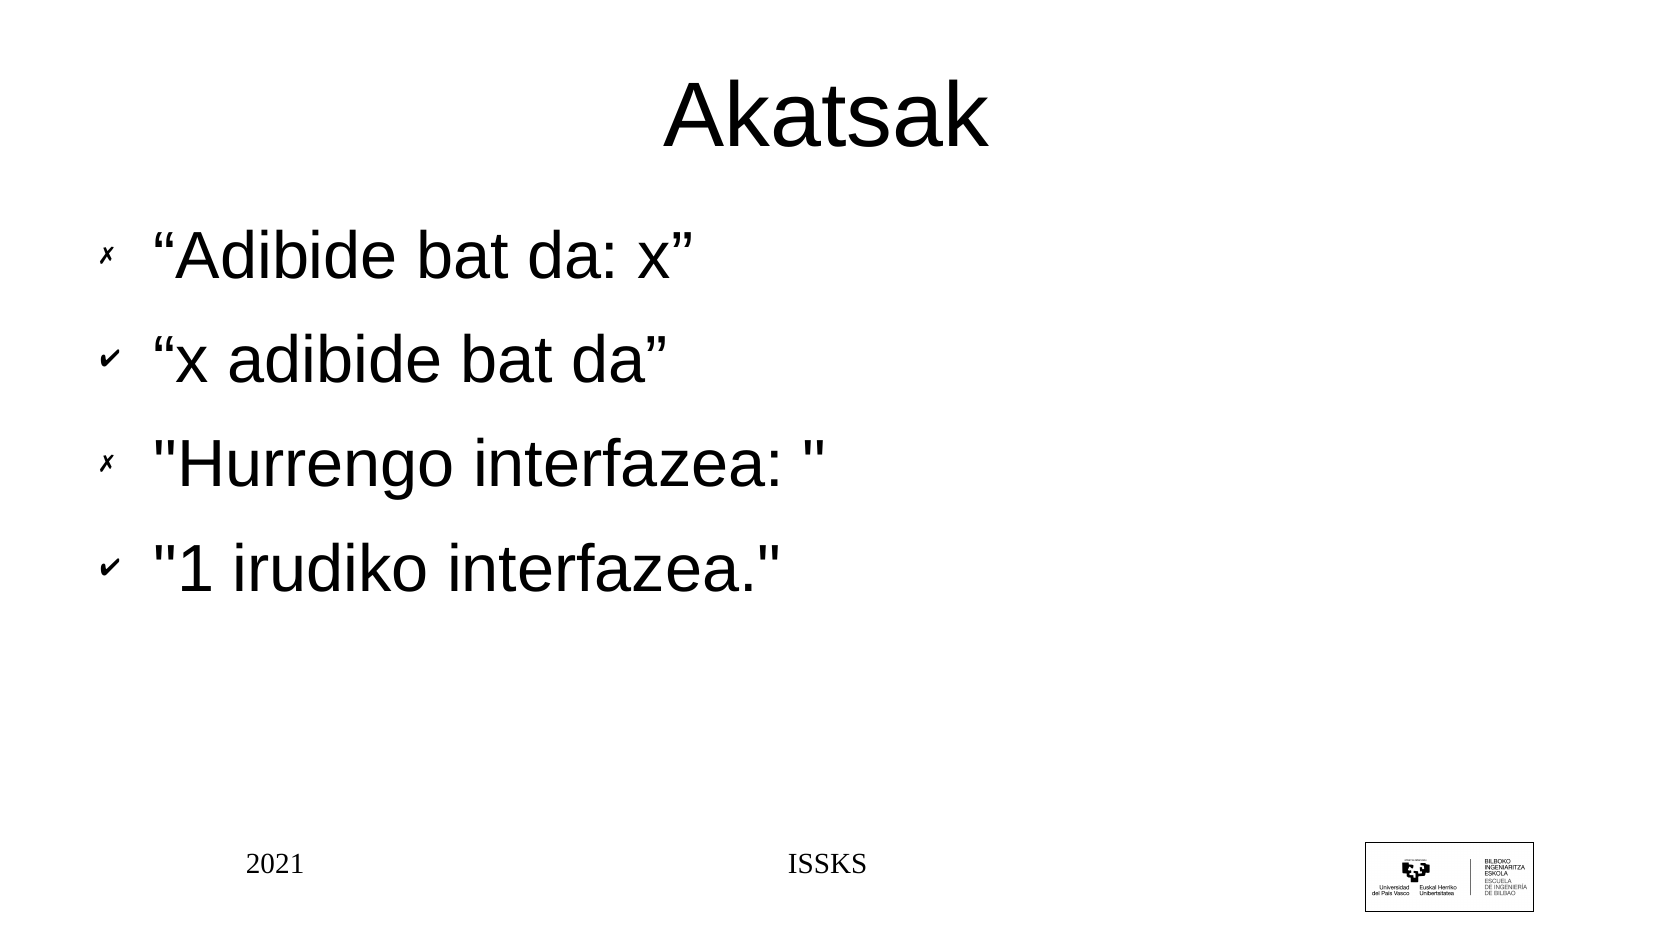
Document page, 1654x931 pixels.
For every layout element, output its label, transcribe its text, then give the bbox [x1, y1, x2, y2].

list “Adibide bat da: x” “x adibide bat da” "Hurrengo interfazea: " "1 irudiko interfazea." [82, 217, 1571, 758]
title Akatsak [82, 37, 1571, 193]
picture [1366, 843, 1533, 911]
